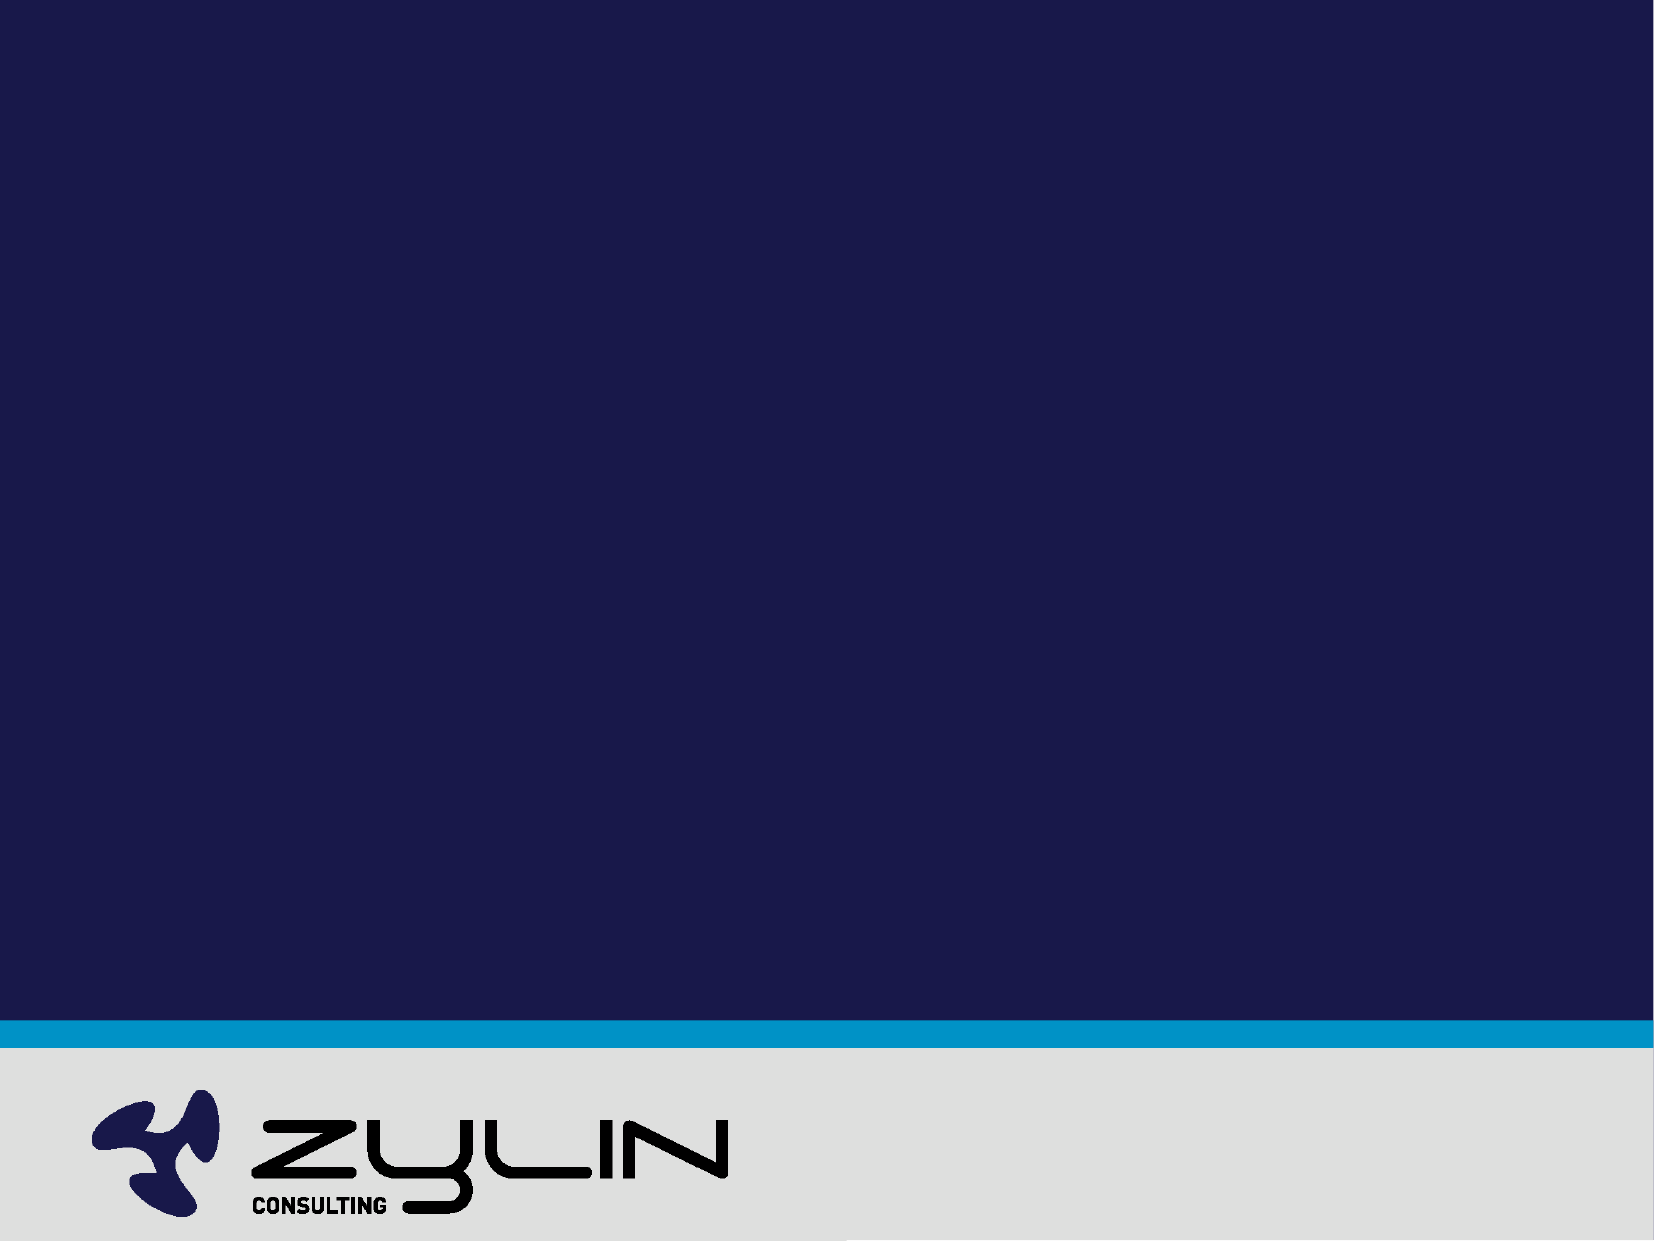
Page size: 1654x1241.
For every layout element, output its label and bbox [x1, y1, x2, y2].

text_box [0, 1020, 1654, 1241]
picture [0, 1049, 812, 1241]
